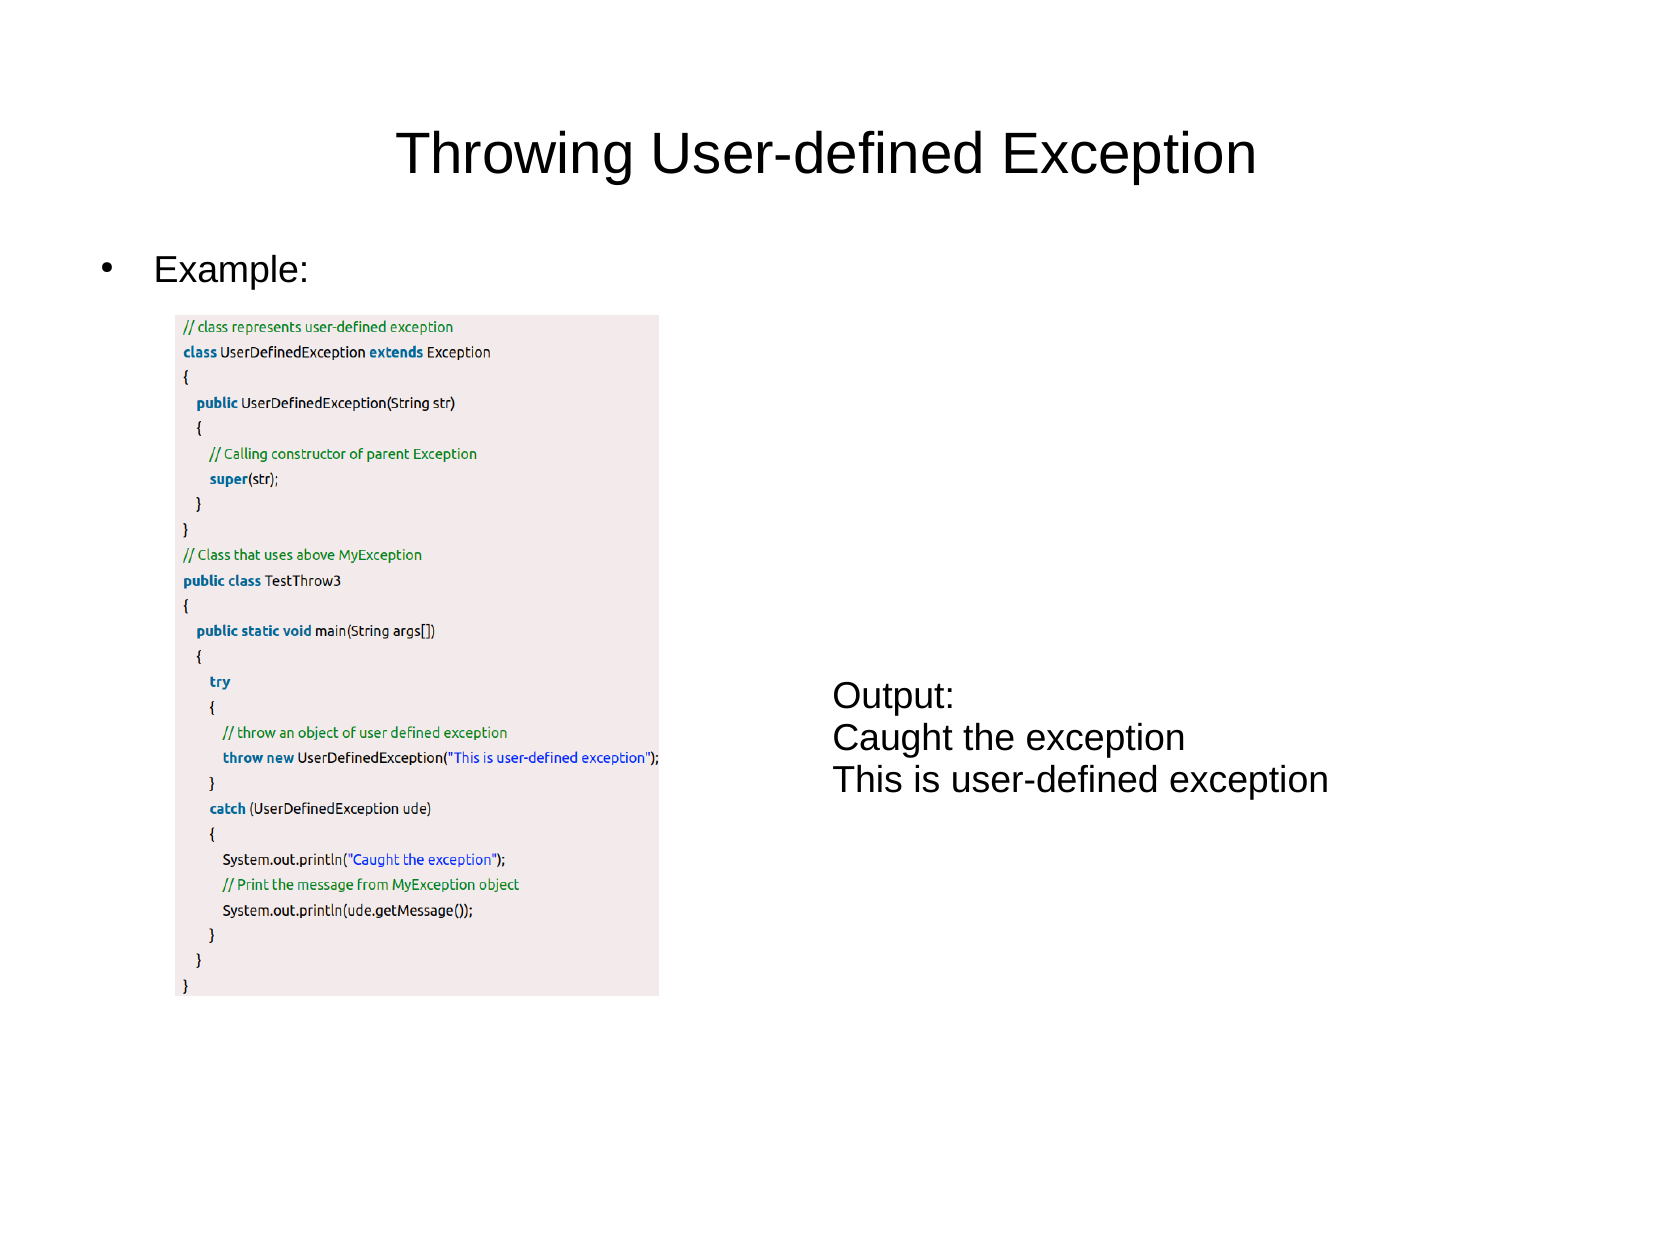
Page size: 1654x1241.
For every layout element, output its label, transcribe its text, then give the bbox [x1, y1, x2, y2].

list Example: [82, 248, 1619, 1104]
text_box Output: Caught the exception This is user-defined exception [817, 666, 1432, 808]
title Throwing User-defined Exception [82, 49, 1571, 248]
picture [175, 315, 659, 996]
